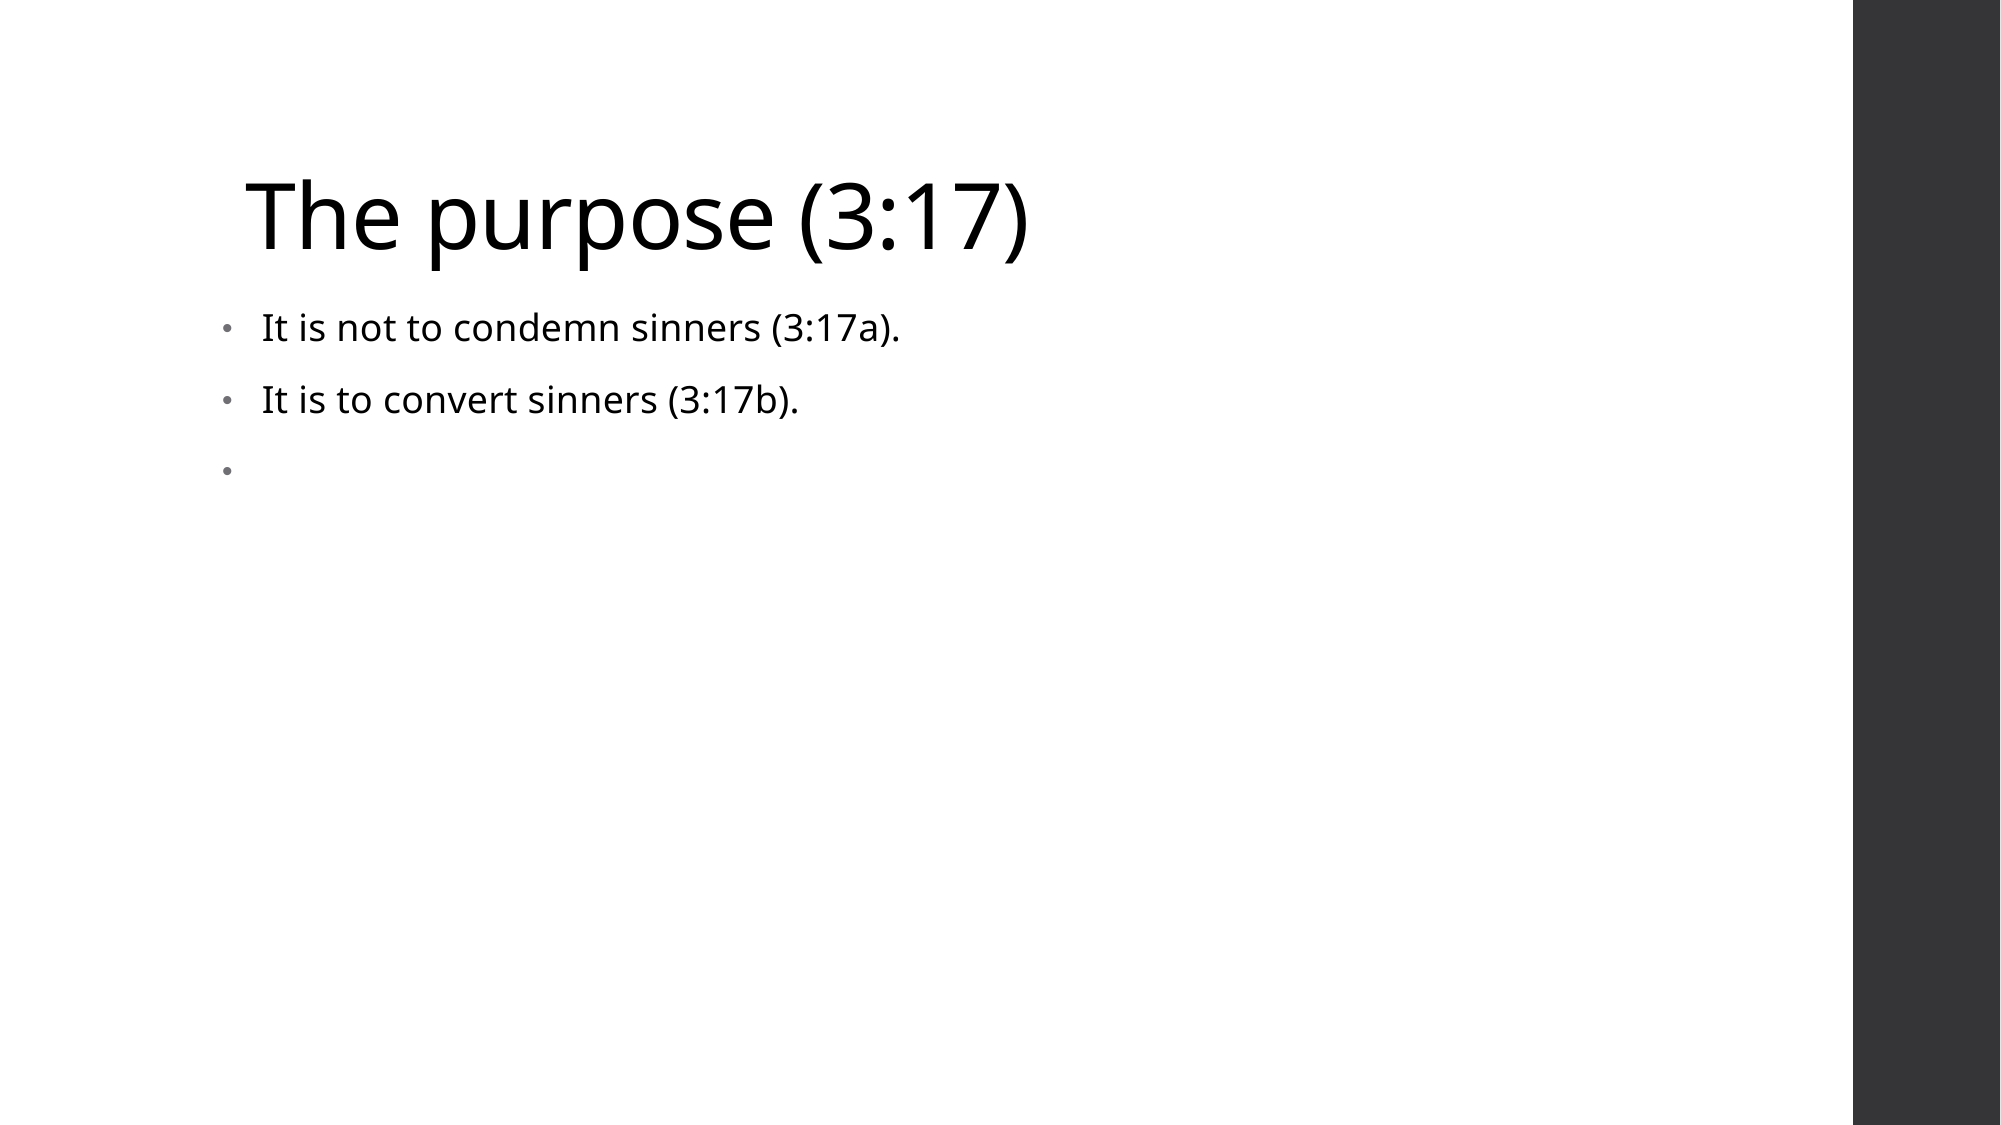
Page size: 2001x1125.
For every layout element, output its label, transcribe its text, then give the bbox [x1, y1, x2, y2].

list It is not to condemn sinners (3:17a). It is to convert sinners (3:17b). [206, 299, 1617, 1014]
title The purpose (3:17) [206, 60, 1797, 278]
